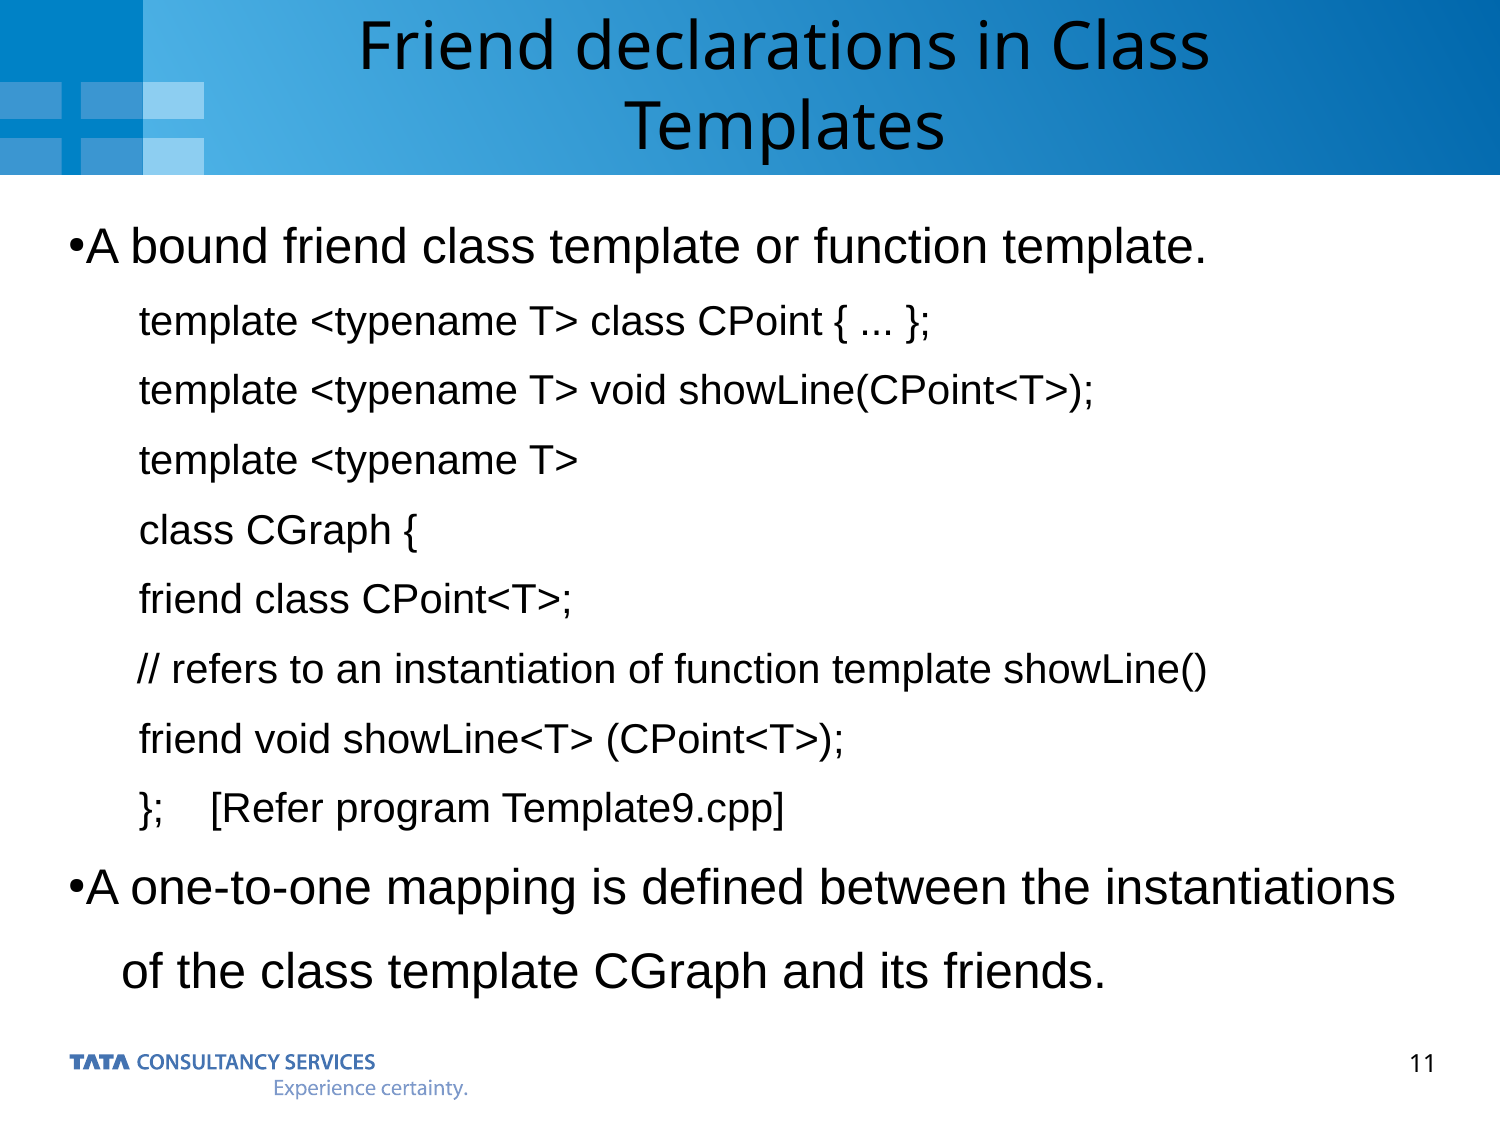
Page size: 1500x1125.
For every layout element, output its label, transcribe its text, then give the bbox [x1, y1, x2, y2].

text_box Friend declarations in Class Templates [224, 11, 1347, 154]
text_box A bound friend class template or function template. template <typename T> class CPoint { ... }; template <typename T> void showLine(CPoint<T>); template <typename T> class CGraph { friend class CPoint<T>; // refers to an instantiation of function template showLine() friend void showLine<T> (CPoint<T>); }; [Refer program Template9.cpp] A one-to-one mapping is defined between the instantiations of the class template CGraph and its friends. [35, 183, 1465, 1034]
